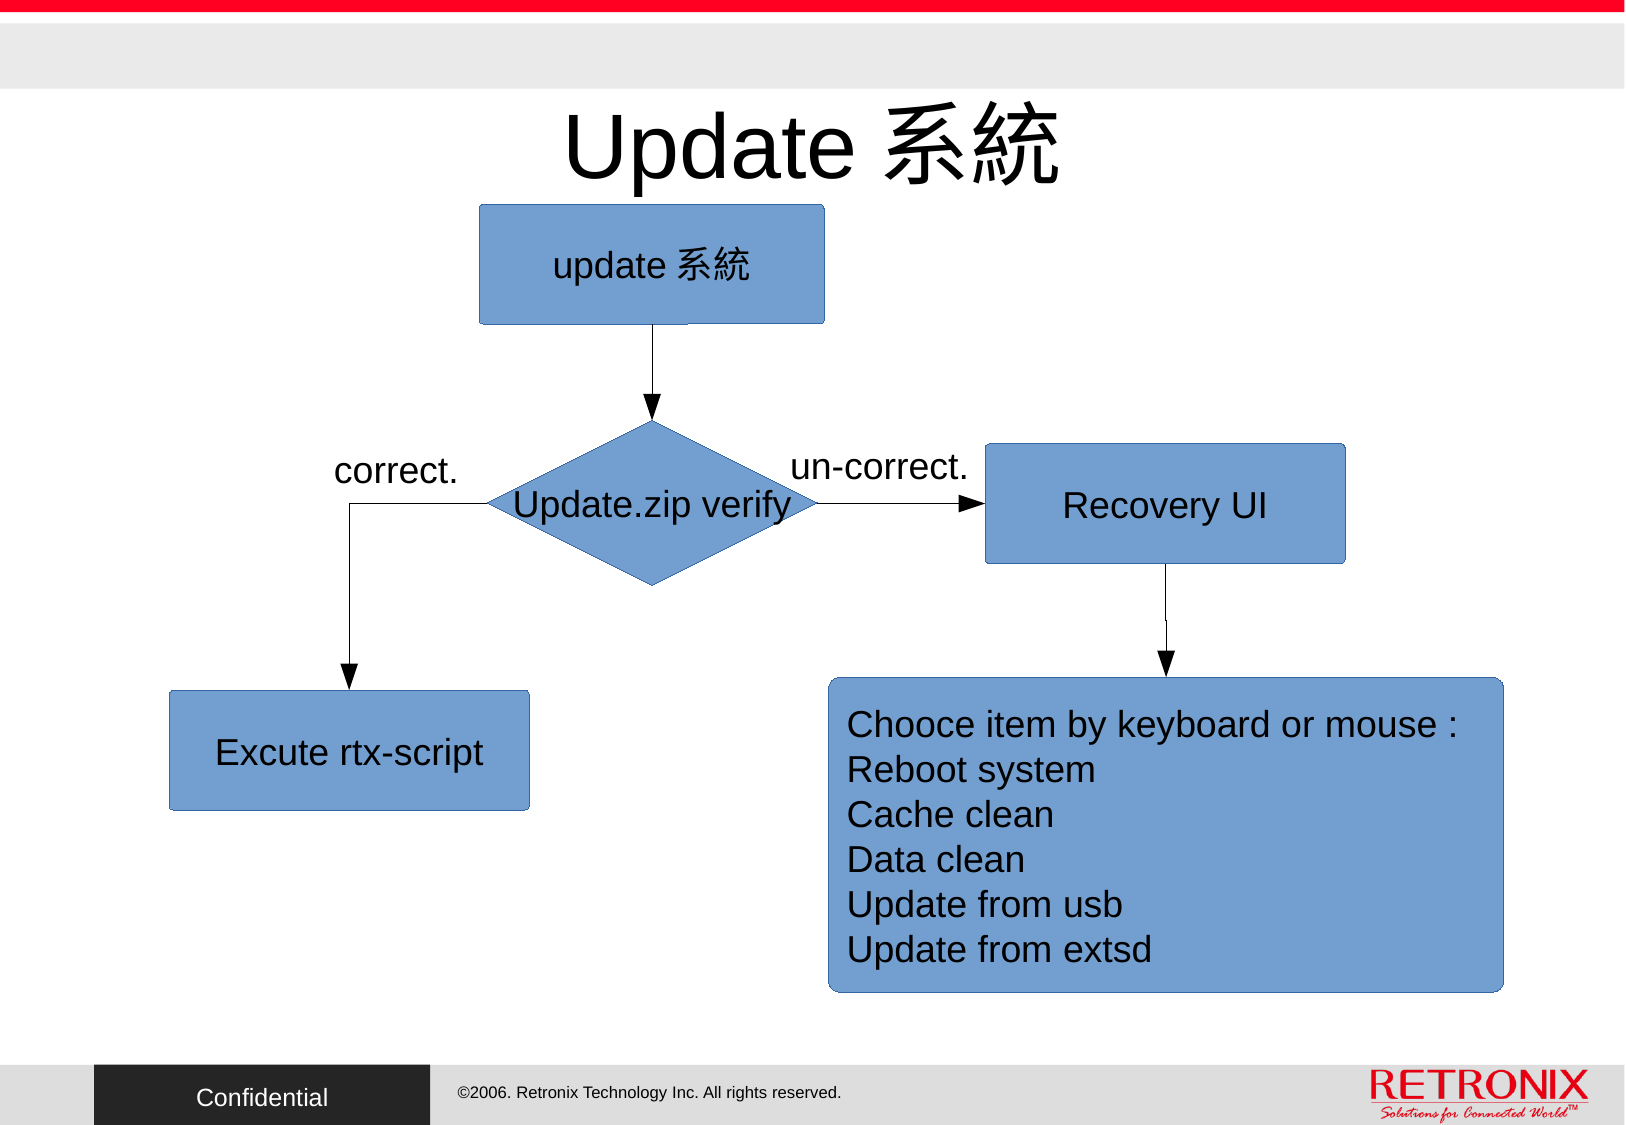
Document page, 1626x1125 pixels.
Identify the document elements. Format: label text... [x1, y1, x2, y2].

text_box Recovery UI [985, 443, 1346, 564]
text_box correct. [319, 438, 485, 496]
text_box Update.zip verify [487, 420, 818, 586]
title Update系統 [81, 44, 1544, 233]
picture [1367, 1067, 1592, 1125]
text_box update系統 [479, 233, 825, 325]
text_box Excute rtx-script [169, 690, 530, 811]
text_box Chooce item by keyboard or mouse : Reboot system Cache clean Data clean Update from usb Update from extsd [828, 677, 1504, 993]
text_box un-correct. [775, 435, 995, 492]
